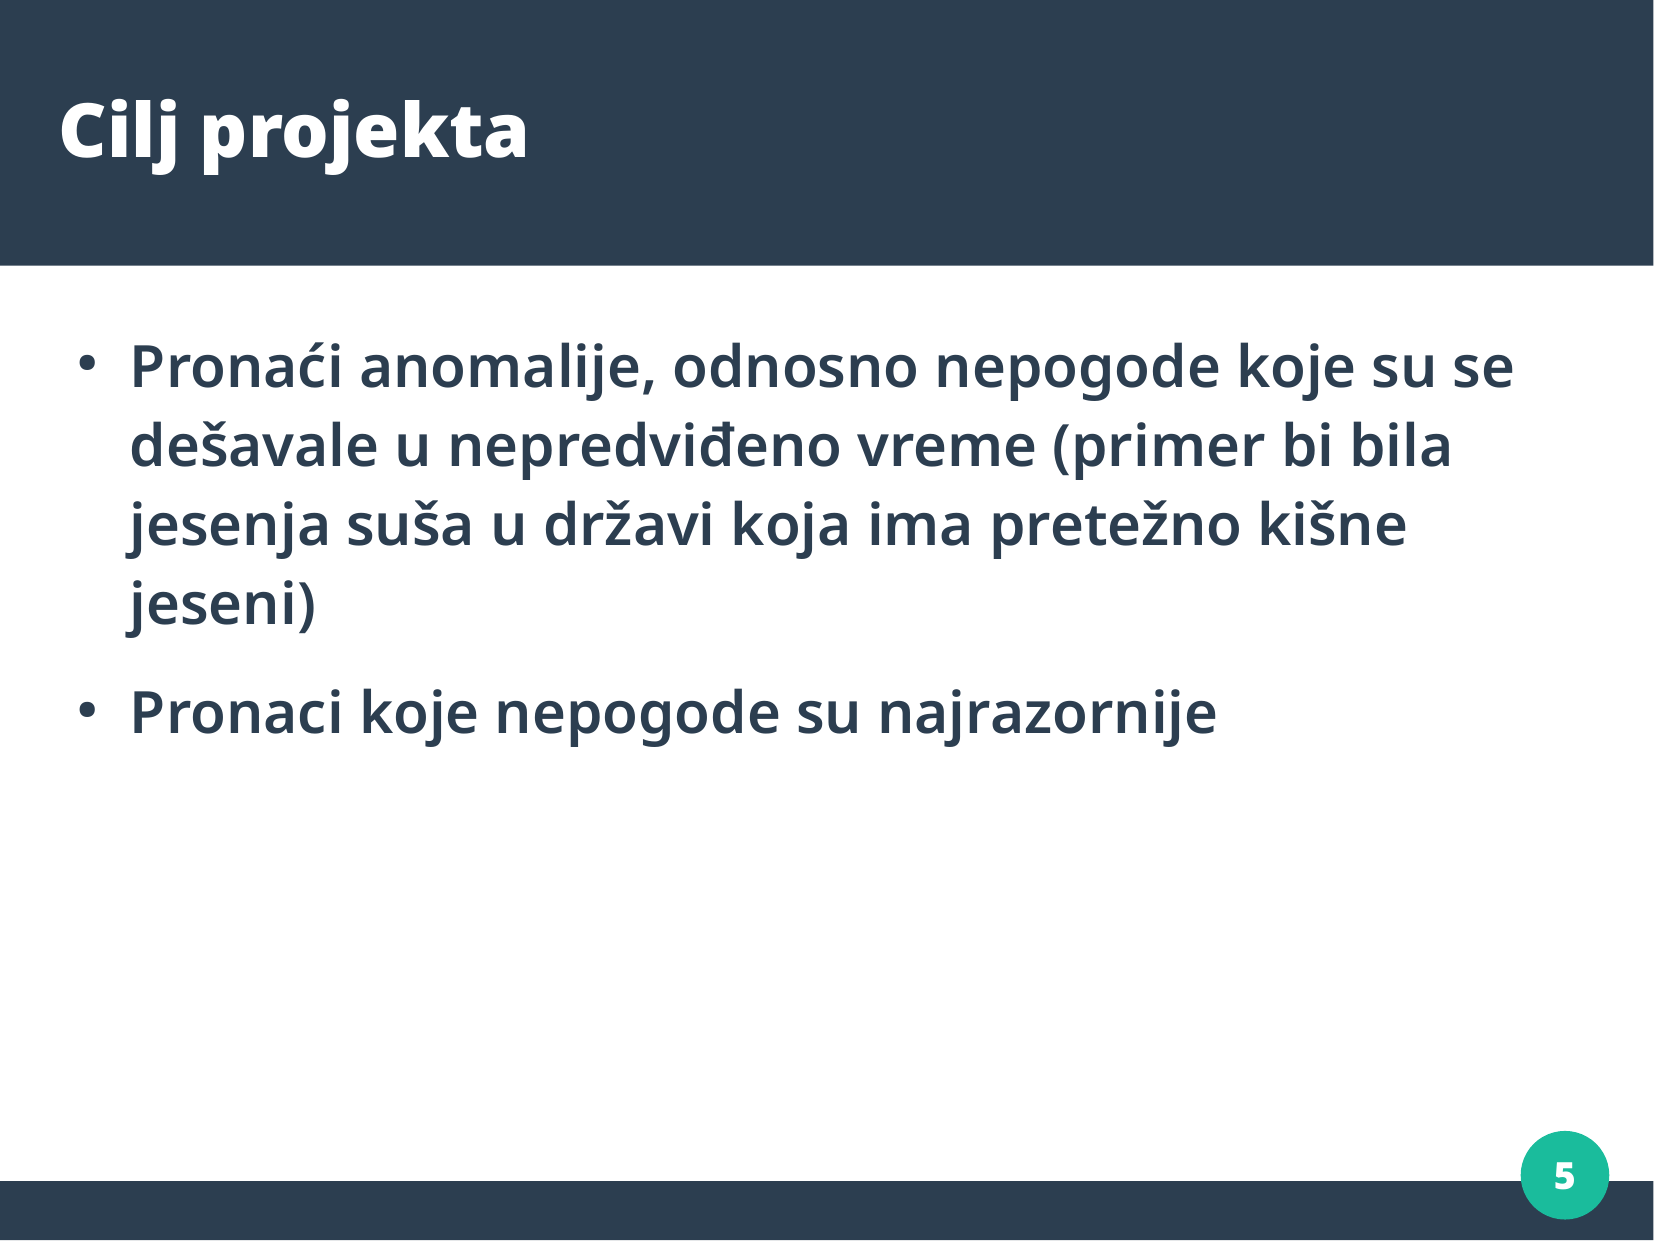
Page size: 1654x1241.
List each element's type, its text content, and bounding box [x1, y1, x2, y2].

list Pronaći anomalije, odnosno nepogode koje su se dešavale u nepredviđeno vreme (primer bi bila jesenja suša u državi koja ima pretežno kišne jeseni) Pronaci koje nepogode su najrazornije [59, 324, 1595, 1152]
title Cilj projekta [59, 49, 1595, 207]
